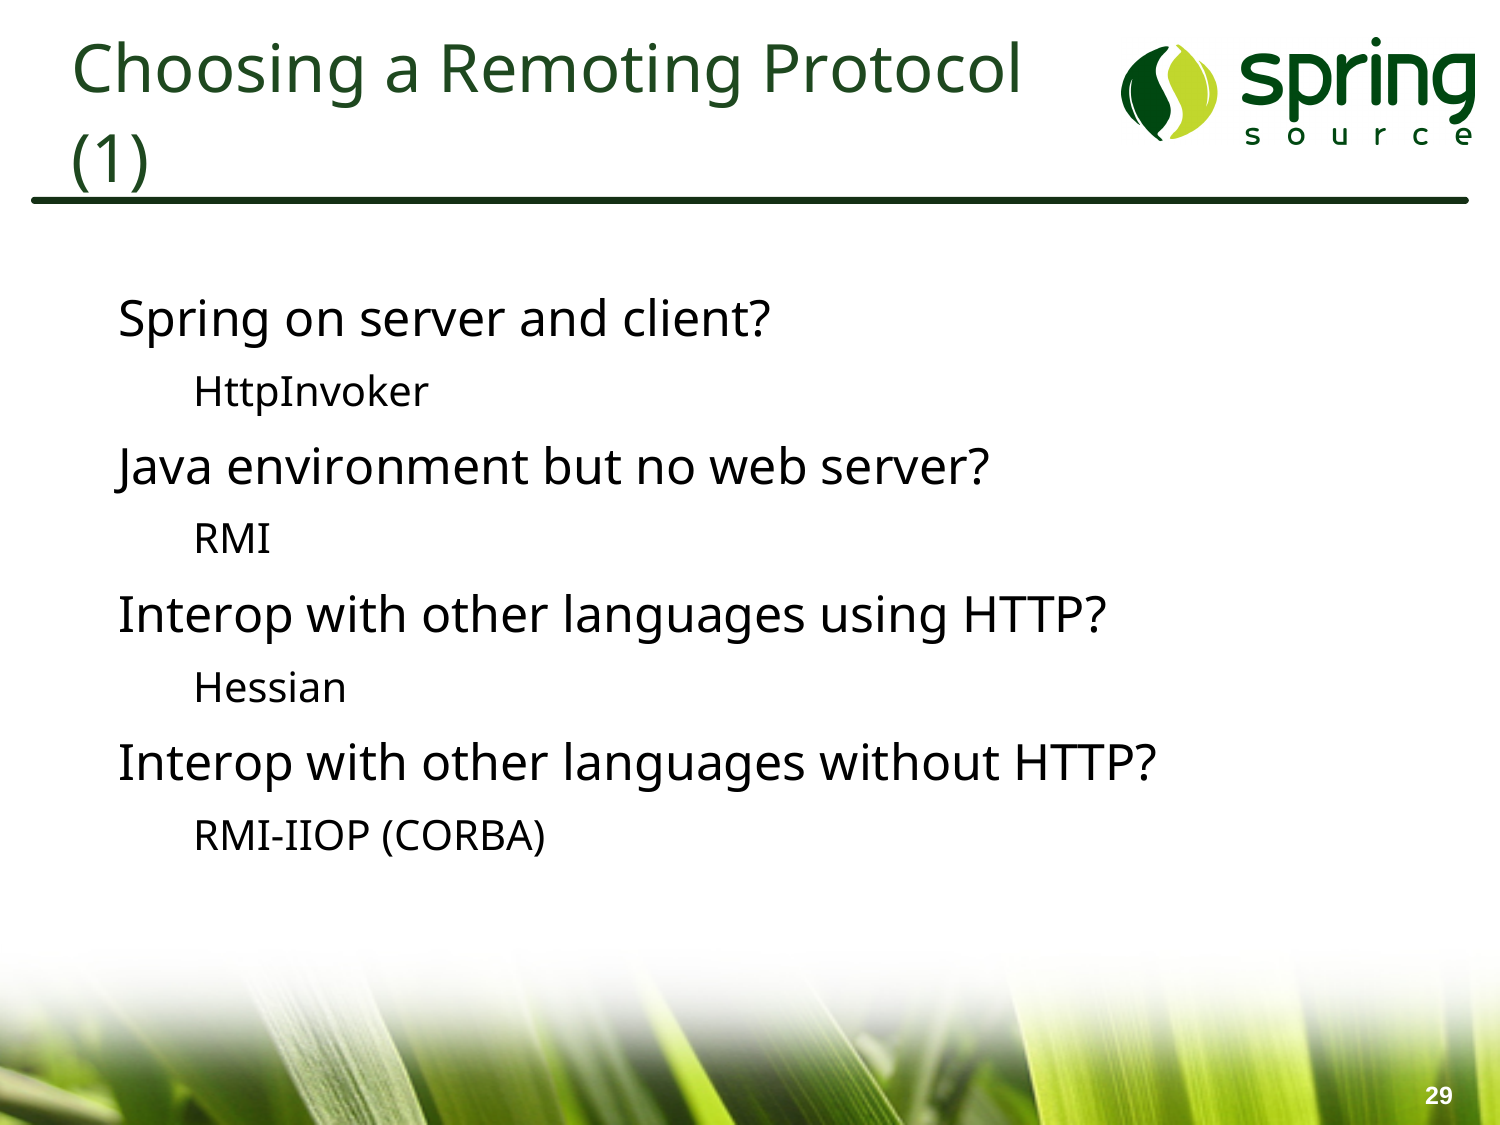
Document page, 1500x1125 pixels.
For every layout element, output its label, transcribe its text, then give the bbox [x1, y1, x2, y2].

title Choosing a Remoting Protocol (1) [56, 13, 1089, 191]
picture [1121, 37, 1475, 145]
list Spring on server and client? HttpInvoker Java environment but no web server? RMI Interop with other languages using HTTP? Hessian Interop with other languages without HTTP? RMI-IIOP (CORBA) [103, 275, 1394, 938]
picture [0, 944, 1500, 1125]
